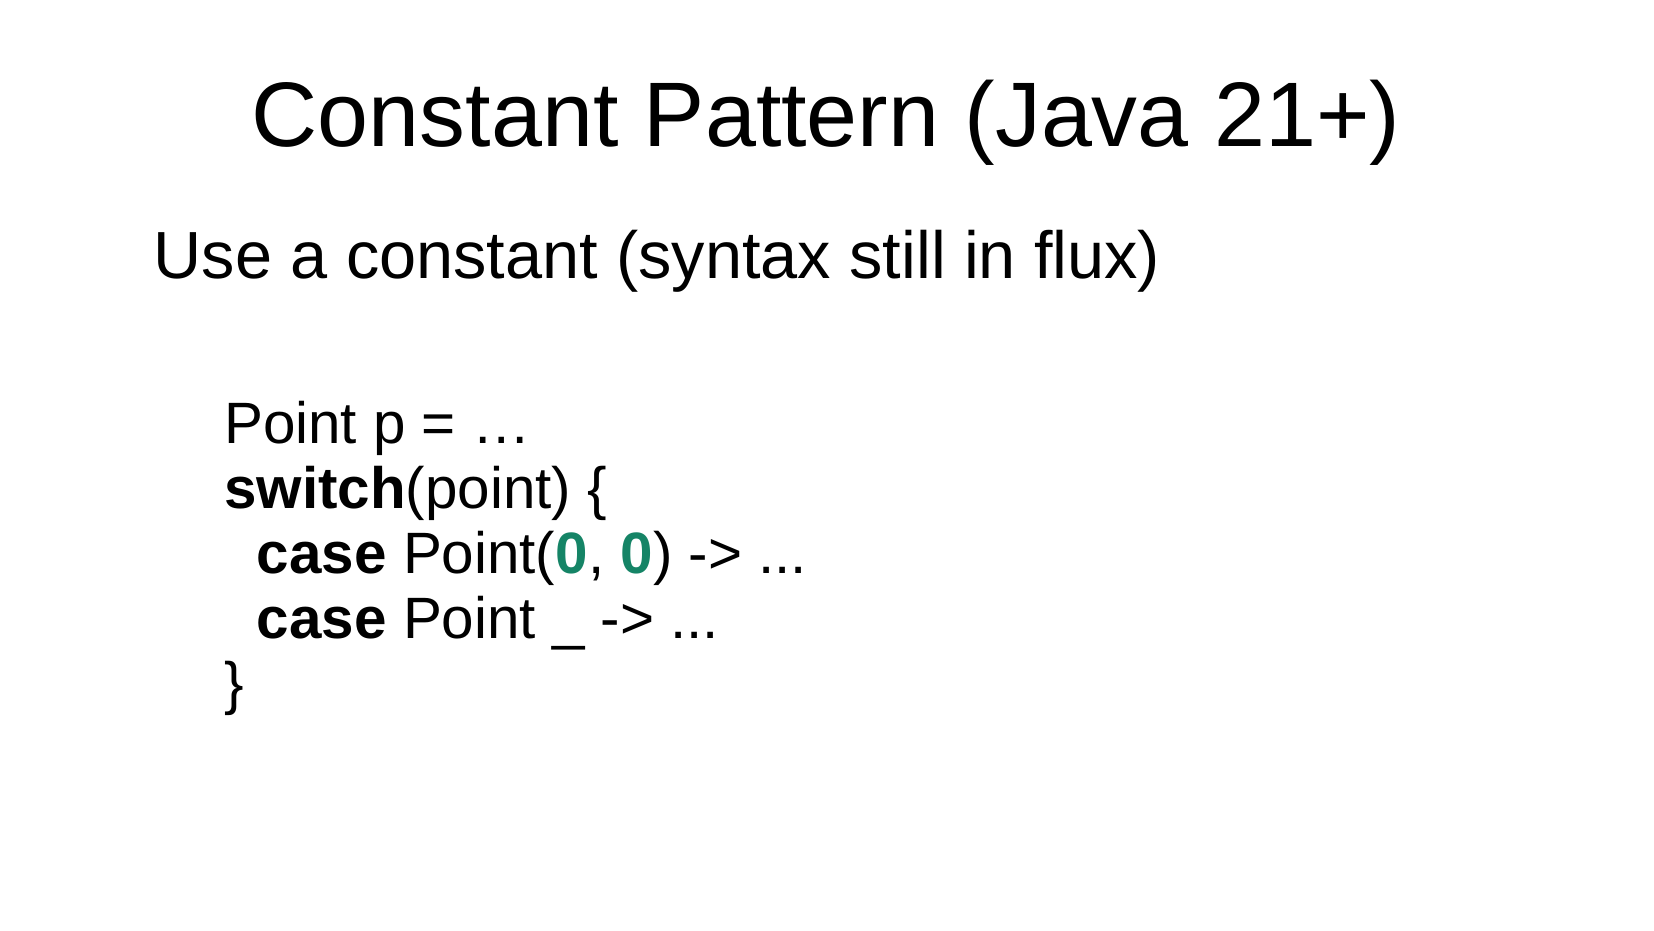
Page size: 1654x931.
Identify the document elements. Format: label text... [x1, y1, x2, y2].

list Use a constant (syntax still in flux) Point p = … switch(point) { case Point(0, 0) -> ... case Point _ -> ... } [82, 217, 1571, 758]
title Constant Pattern (Java 21+) [82, 37, 1571, 193]
